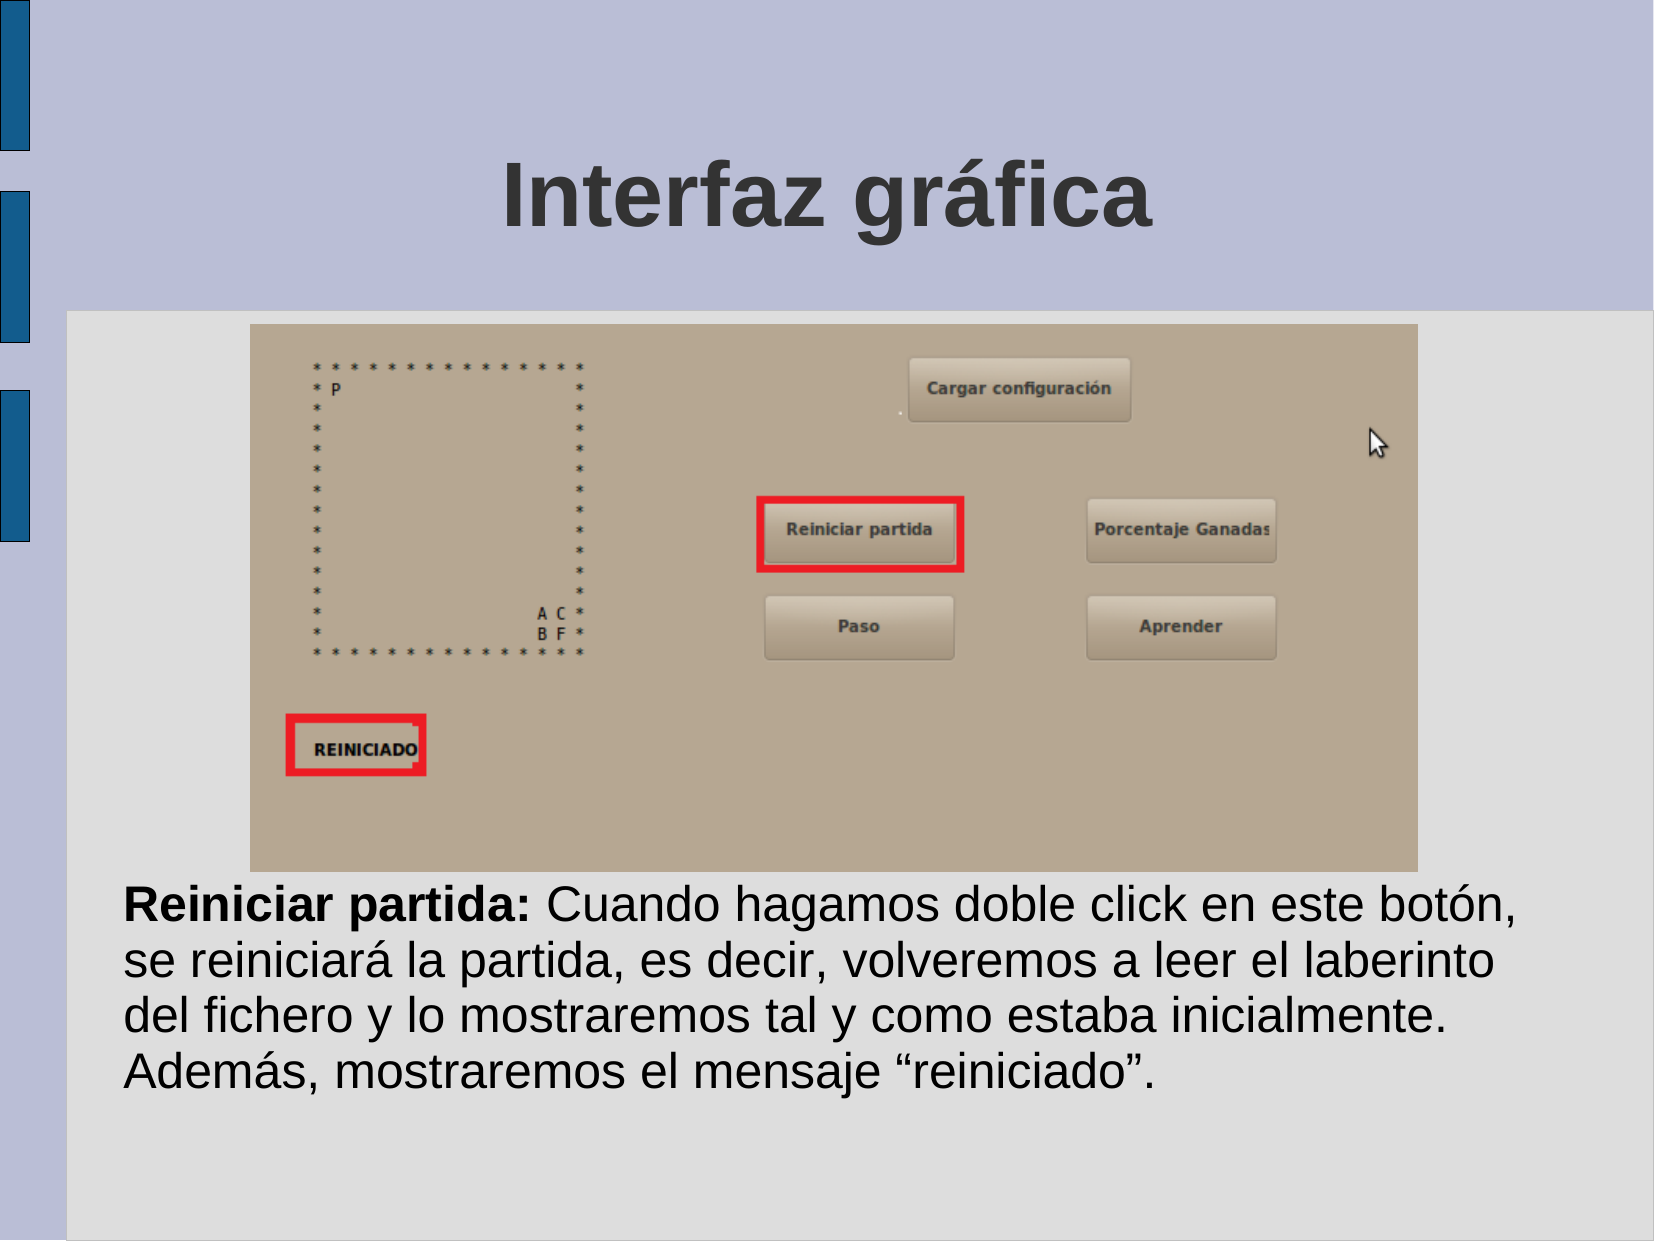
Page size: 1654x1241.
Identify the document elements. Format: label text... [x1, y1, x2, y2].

title Interfaz gráfica [121, 98, 1534, 291]
list Reiniciar partida: Cuando hagamos doble click en este botón, se reiniciará la partida, es decir, volveremos a leer el laberinto del fichero y lo mostraremos tal y como estaba inicialmente. Además, mostraremos el mensaje “reiniciado”. [123, 876, 1536, 1182]
picture [250, 324, 1418, 872]
